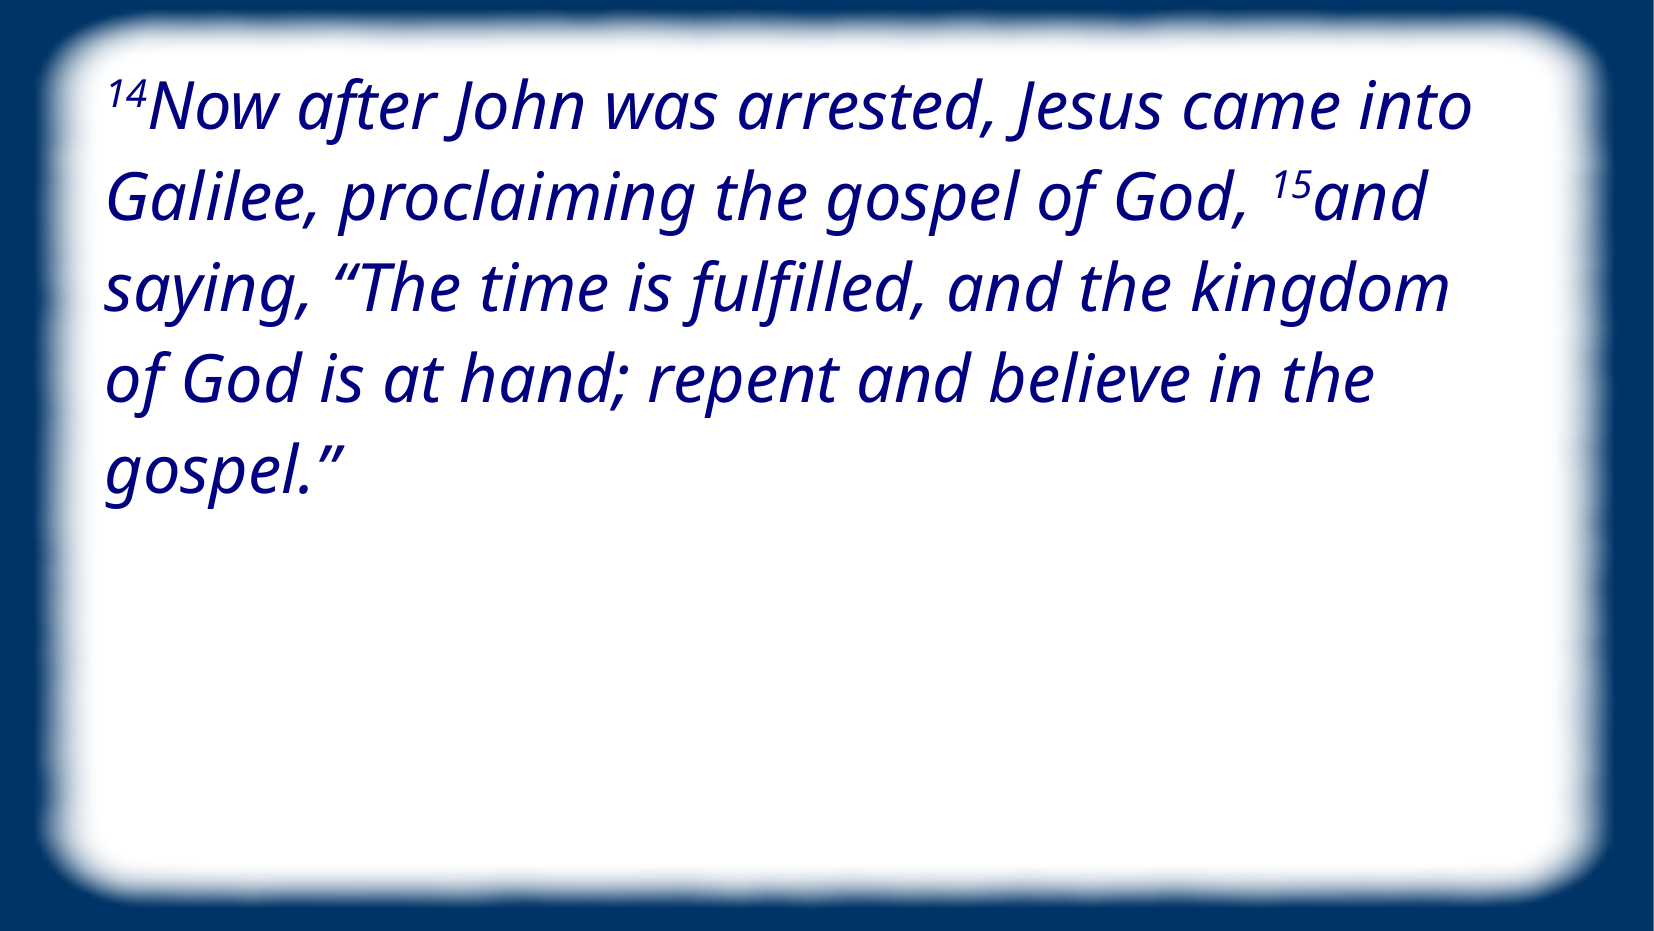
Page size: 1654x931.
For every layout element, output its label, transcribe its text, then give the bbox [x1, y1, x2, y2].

picture [0, 0, 1654, 931]
text_box 14Now after John was arrested, Jesus came into Galilee, proclaiming the gospel of God, 15and saying, “The time is fulfilled, and the kingdom of God is at hand; repent and believe in the gospel.” [90, 51, 1546, 511]
